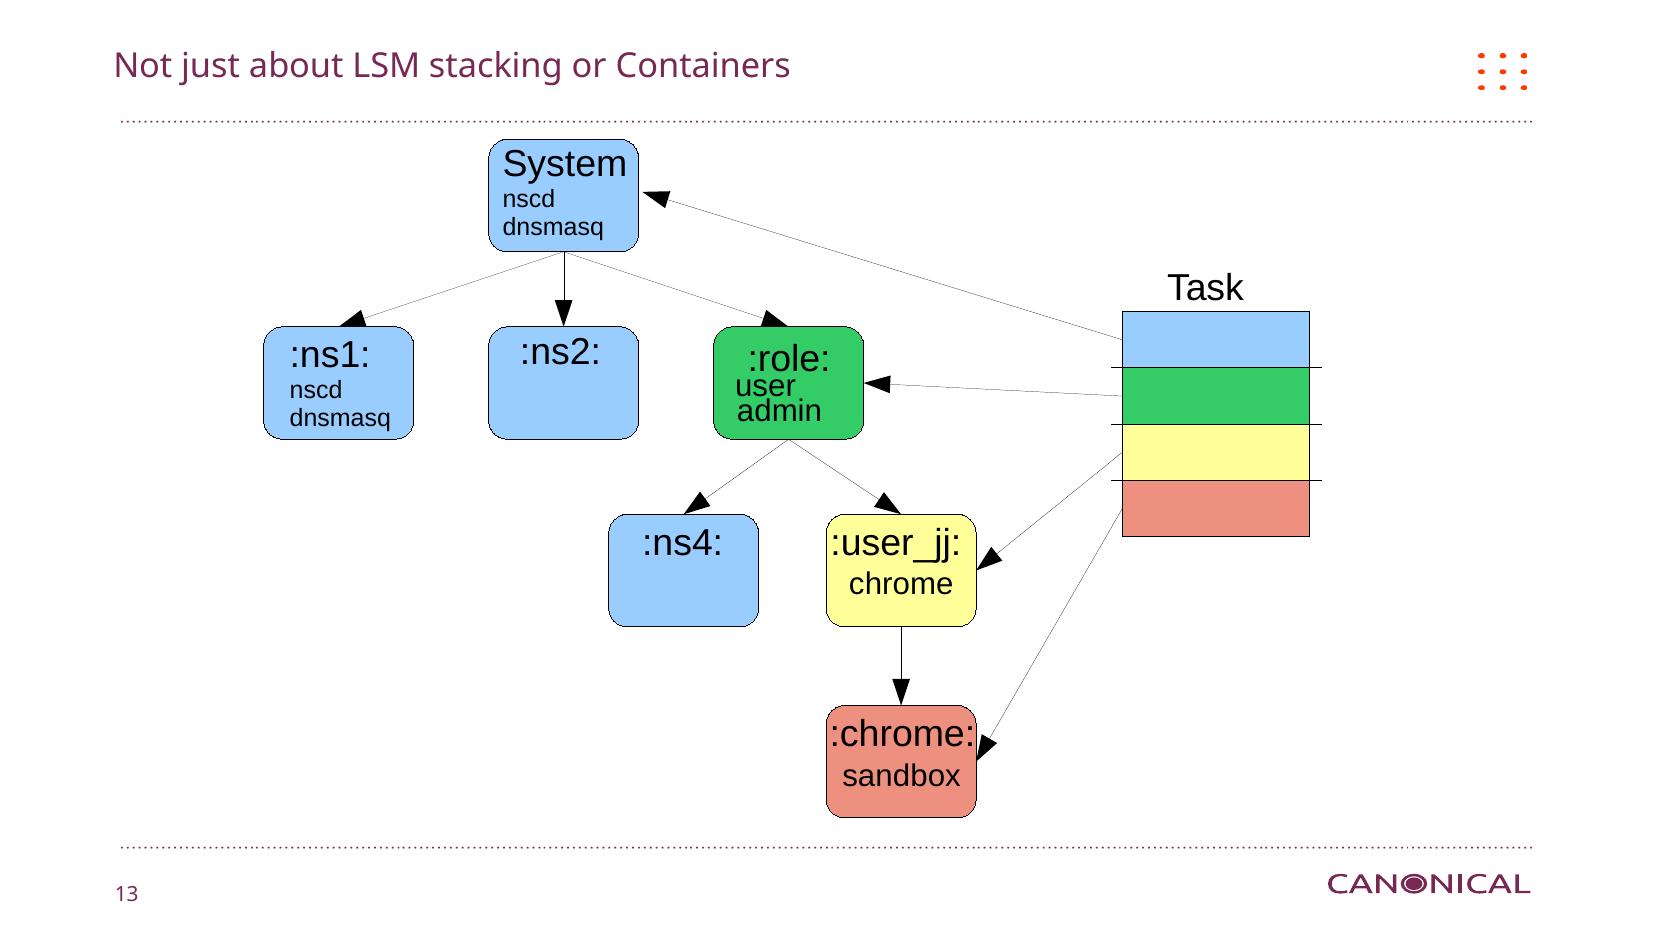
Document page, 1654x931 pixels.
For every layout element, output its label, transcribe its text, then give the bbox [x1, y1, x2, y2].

text_box user [720, 360, 812, 411]
text_box [263, 328, 274, 438]
title Not just about LSM stacking or Containers [113, 48, 1382, 81]
text_box [608, 514, 759, 627]
text_box [407, 331, 414, 435]
text_box :user_jj: [815, 513, 977, 571]
text_box admin [722, 385, 838, 436]
text_box :ns4: [627, 514, 739, 572]
text_box [826, 762, 977, 818]
text_box :chrome: [814, 705, 991, 762]
text_box :ns2: [505, 322, 617, 380]
picture [111, 845, 1533, 851]
text_box sandbox [827, 750, 977, 800]
text_box :chrome: [977, 750, 991, 762]
text_box Task [1152, 259, 1260, 316]
text_box [713, 326, 864, 440]
text_box System nscd dnsmasq [487, 135, 643, 249]
text_box [1122, 425, 1310, 537]
text_box chrome [834, 559, 969, 609]
text_box :role: [732, 329, 846, 387]
text_box [1122, 311, 1310, 424]
picture [111, 119, 1533, 124]
text_box [826, 571, 977, 627]
text_box [488, 326, 639, 440]
picture [1478, 53, 1527, 90]
text_box :ns1: nscd dnsmasq [274, 326, 407, 440]
